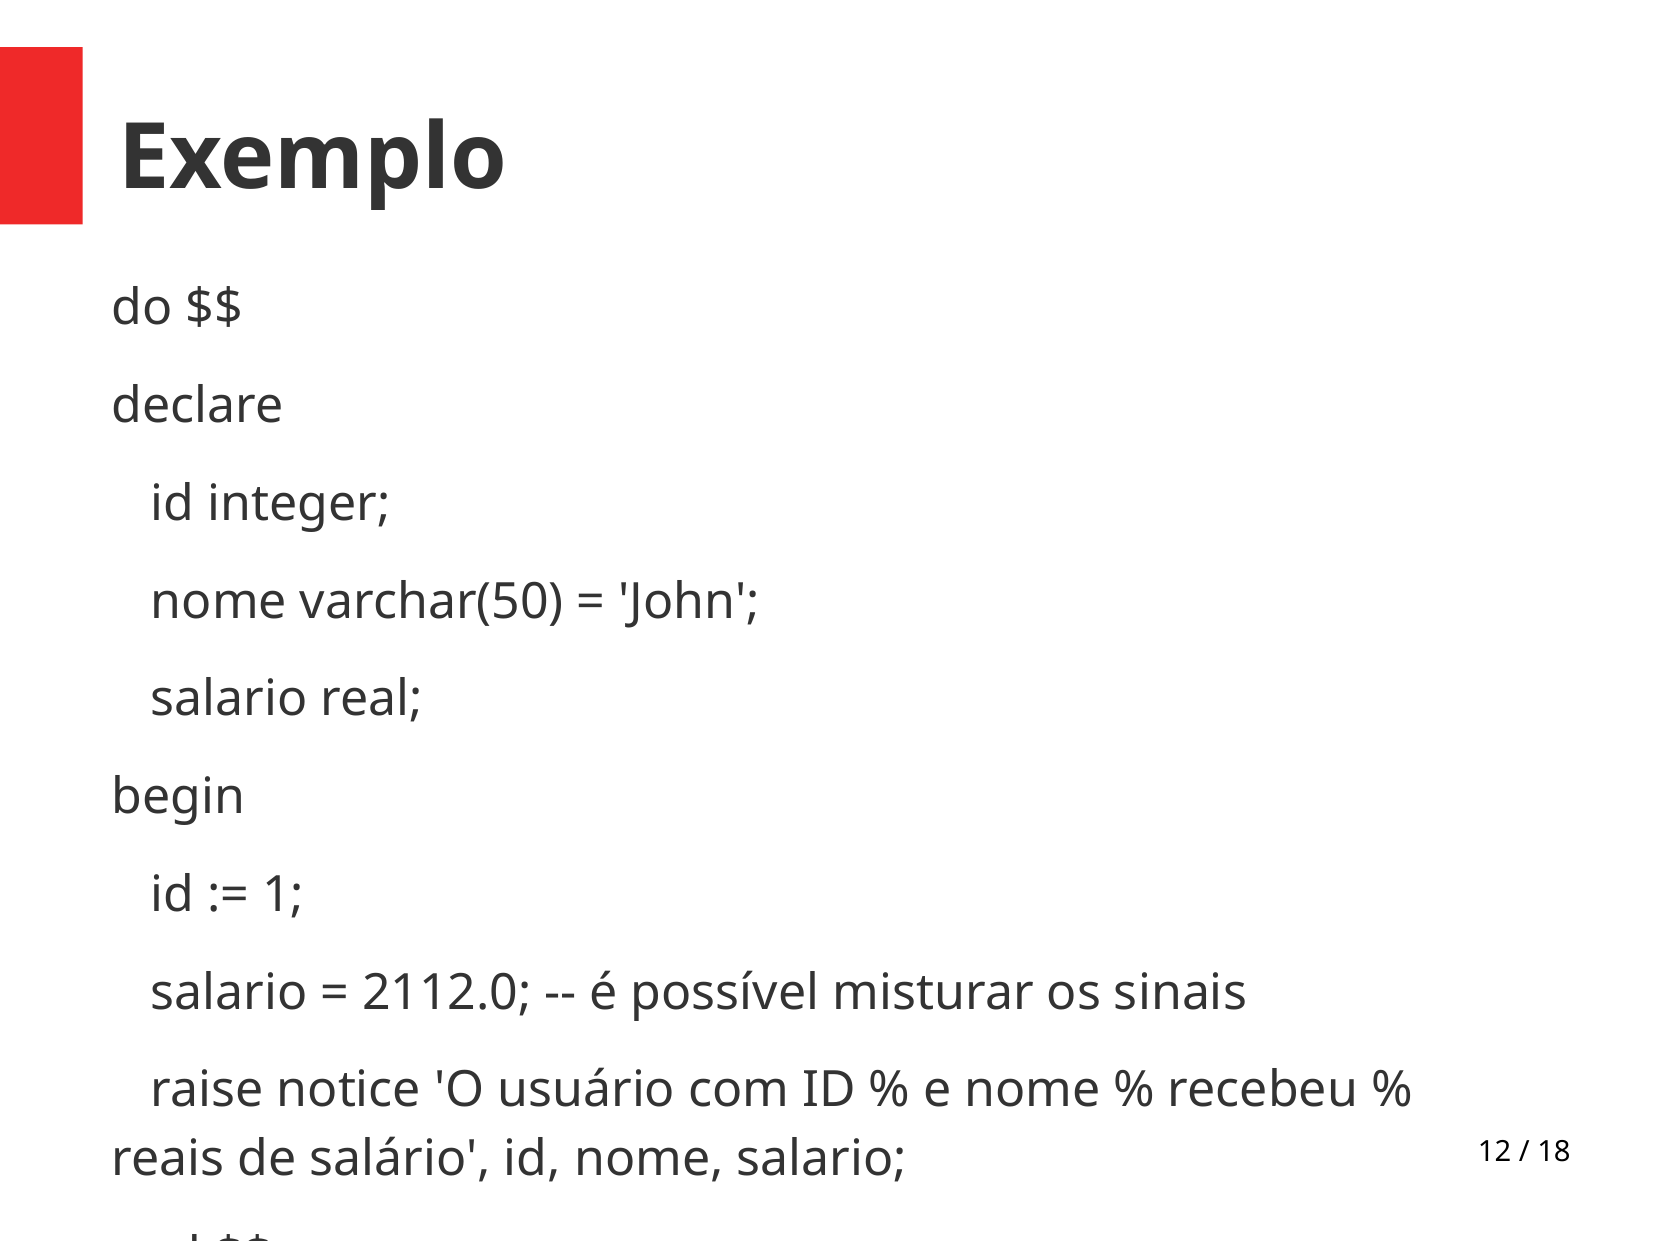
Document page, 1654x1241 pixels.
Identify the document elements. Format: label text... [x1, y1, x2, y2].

title Exemplo [118, 49, 1571, 257]
list do $$ declare id integer; nome varchar(50) = 'John'; salario real; begin id := 1; salario = 2112.0; -- é possível misturar os sinais raise notice 'O usuário com ID % e nome % recebeu % reais de salário', id, nome, salario; end $$; [111, 271, 1530, 991]
